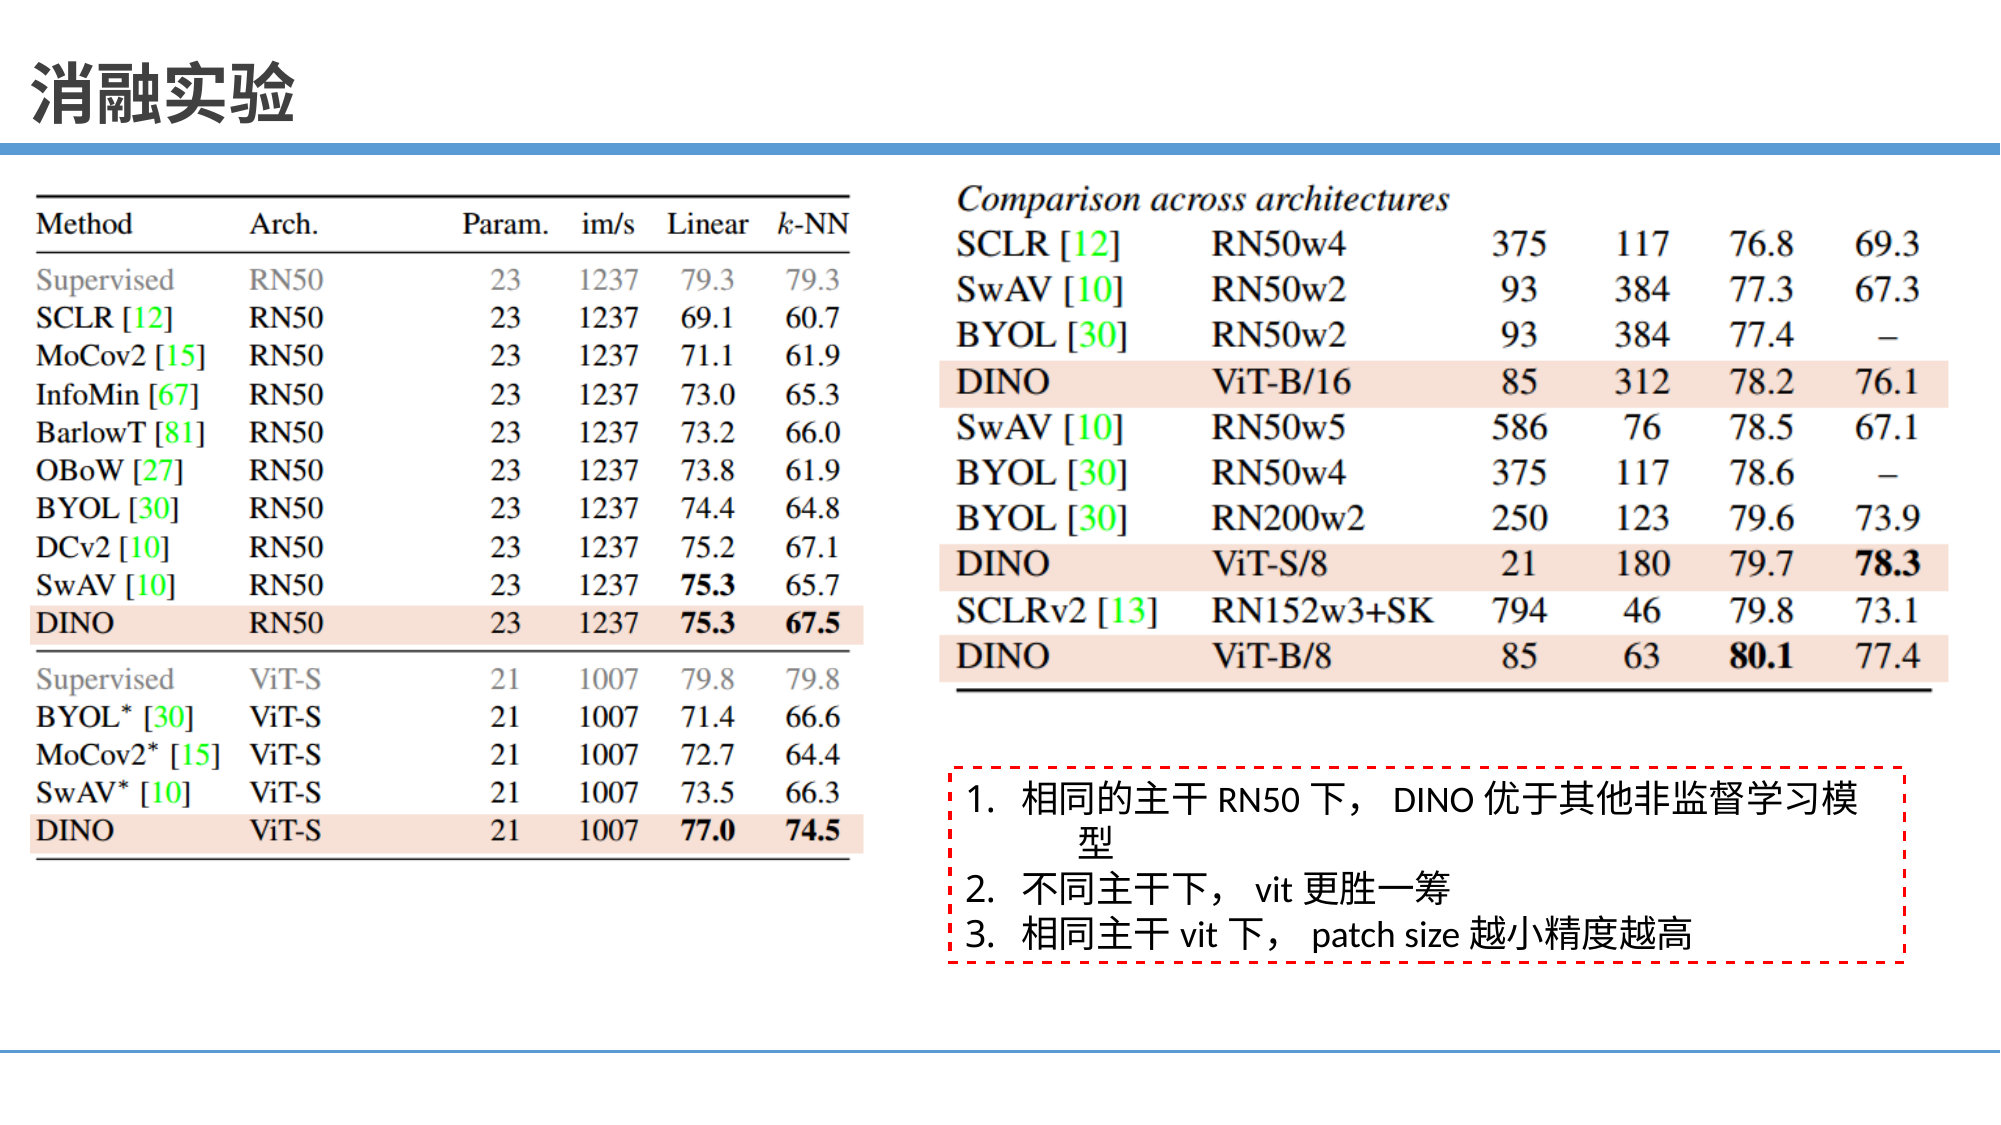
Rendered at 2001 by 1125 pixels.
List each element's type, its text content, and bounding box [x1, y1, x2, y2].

text_box 相同的主干RN50下，DINO优于其他非监督学习模型 不同主干下，vit更胜一筹 相同主干vit下，patch size越小精度越高 [950, 767, 1905, 919]
picture [935, 173, 1955, 698]
picture [30, 183, 878, 864]
text_box 消融实验 [14, 44, 315, 141]
